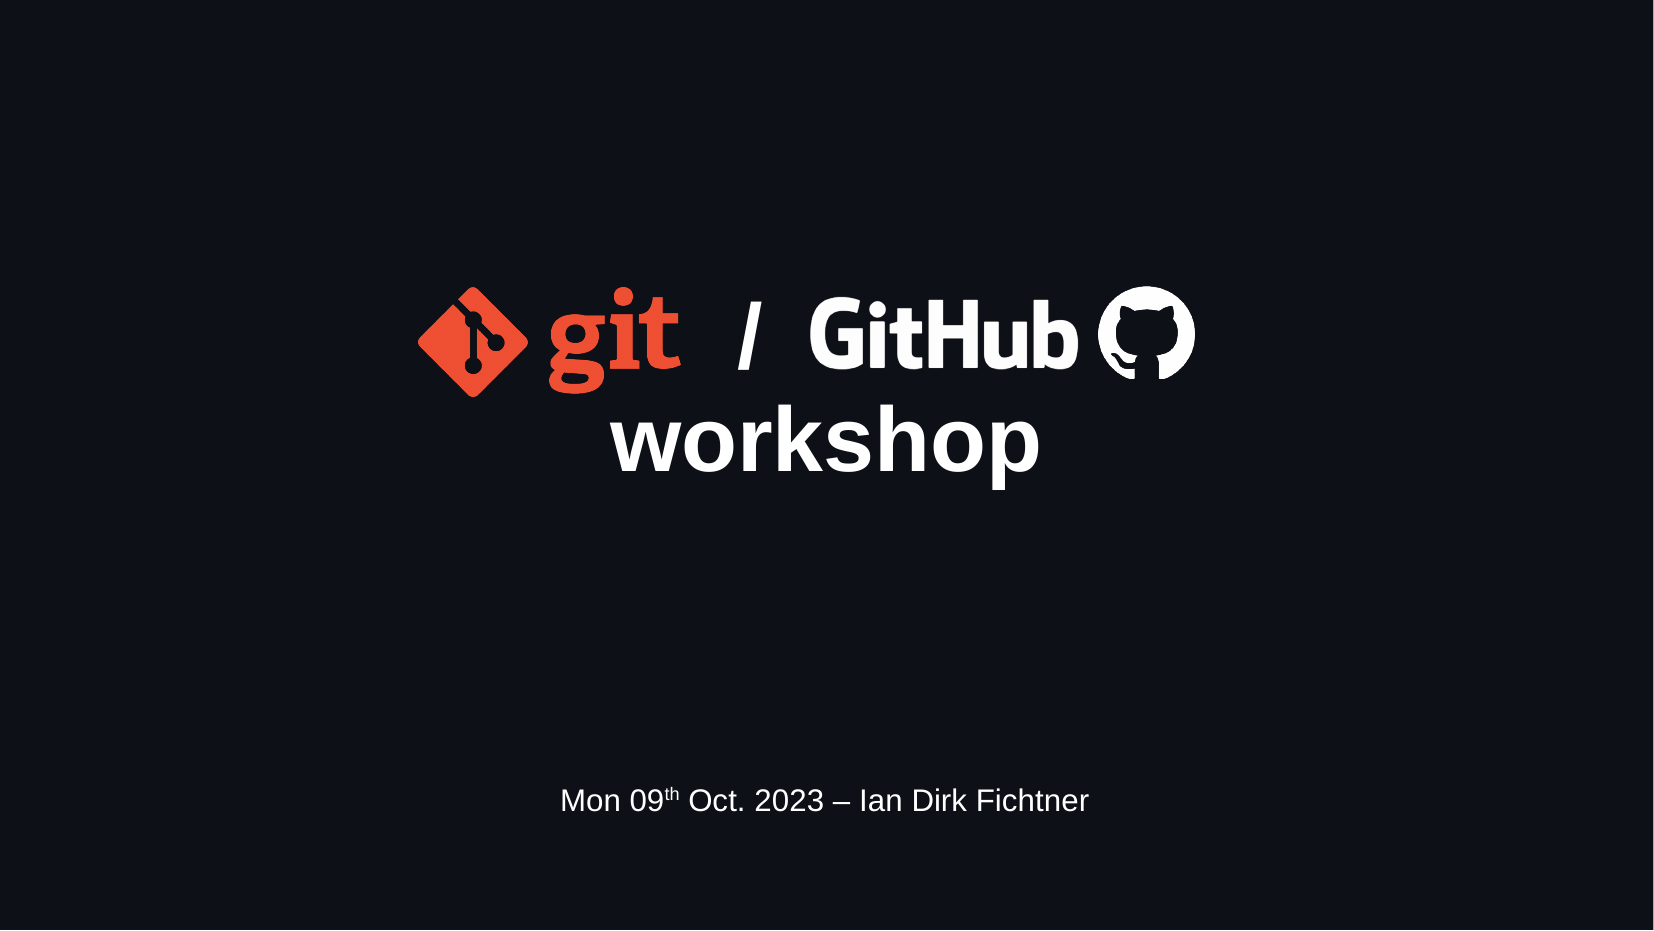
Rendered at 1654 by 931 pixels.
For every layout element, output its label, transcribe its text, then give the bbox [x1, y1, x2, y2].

text_box Mon 09th Oct. 2023 – Ian Dirk Fichtner [487, 775, 1163, 826]
picture [418, 287, 681, 397]
picture [789, 270, 1195, 398]
subtitle / workshop [82, 286, 1571, 566]
